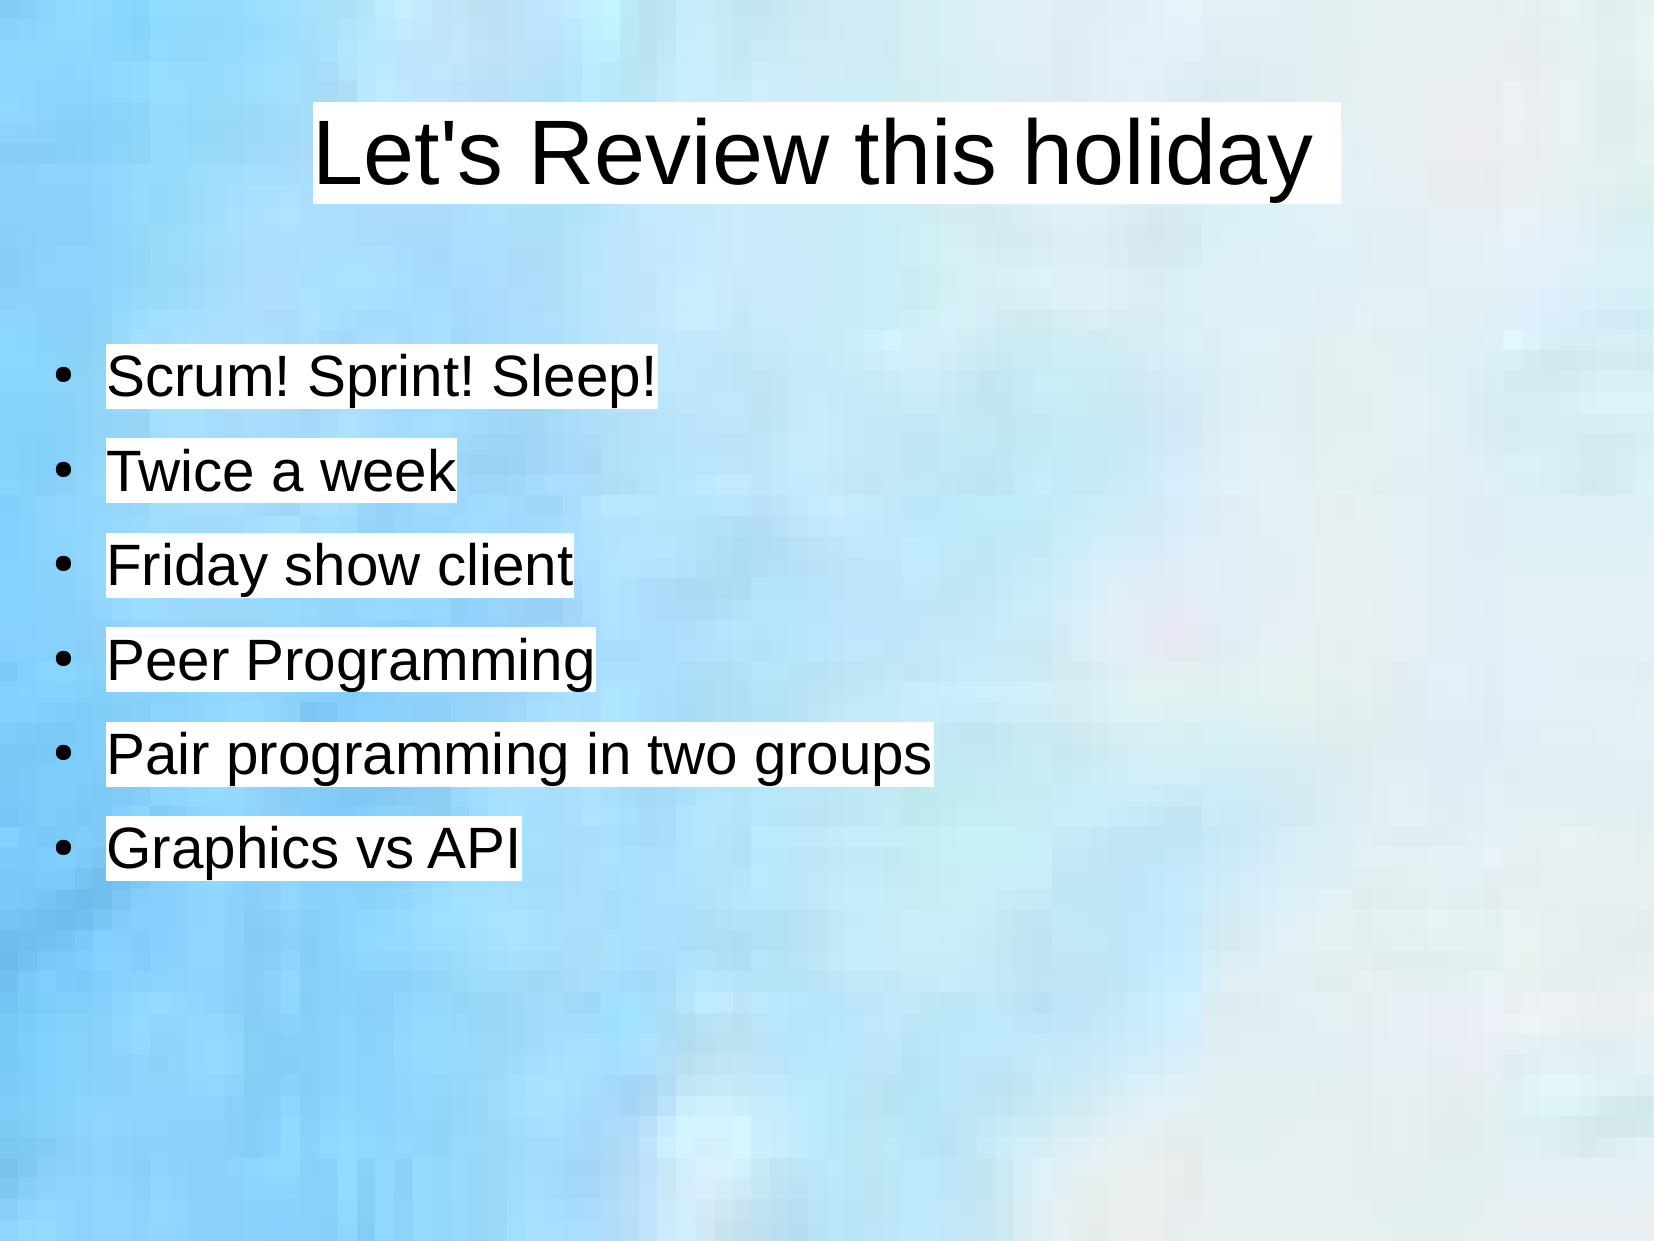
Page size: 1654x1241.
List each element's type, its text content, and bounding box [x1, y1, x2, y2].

title Let's Review this holiday [82, 49, 1571, 257]
picture [0, 0, 1654, 1241]
list Scrum! Sprint! Sleep! Twice a week Friday show client Peer Programming Pair programming in two groups Graphics vs API [35, 249, 1560, 1146]
